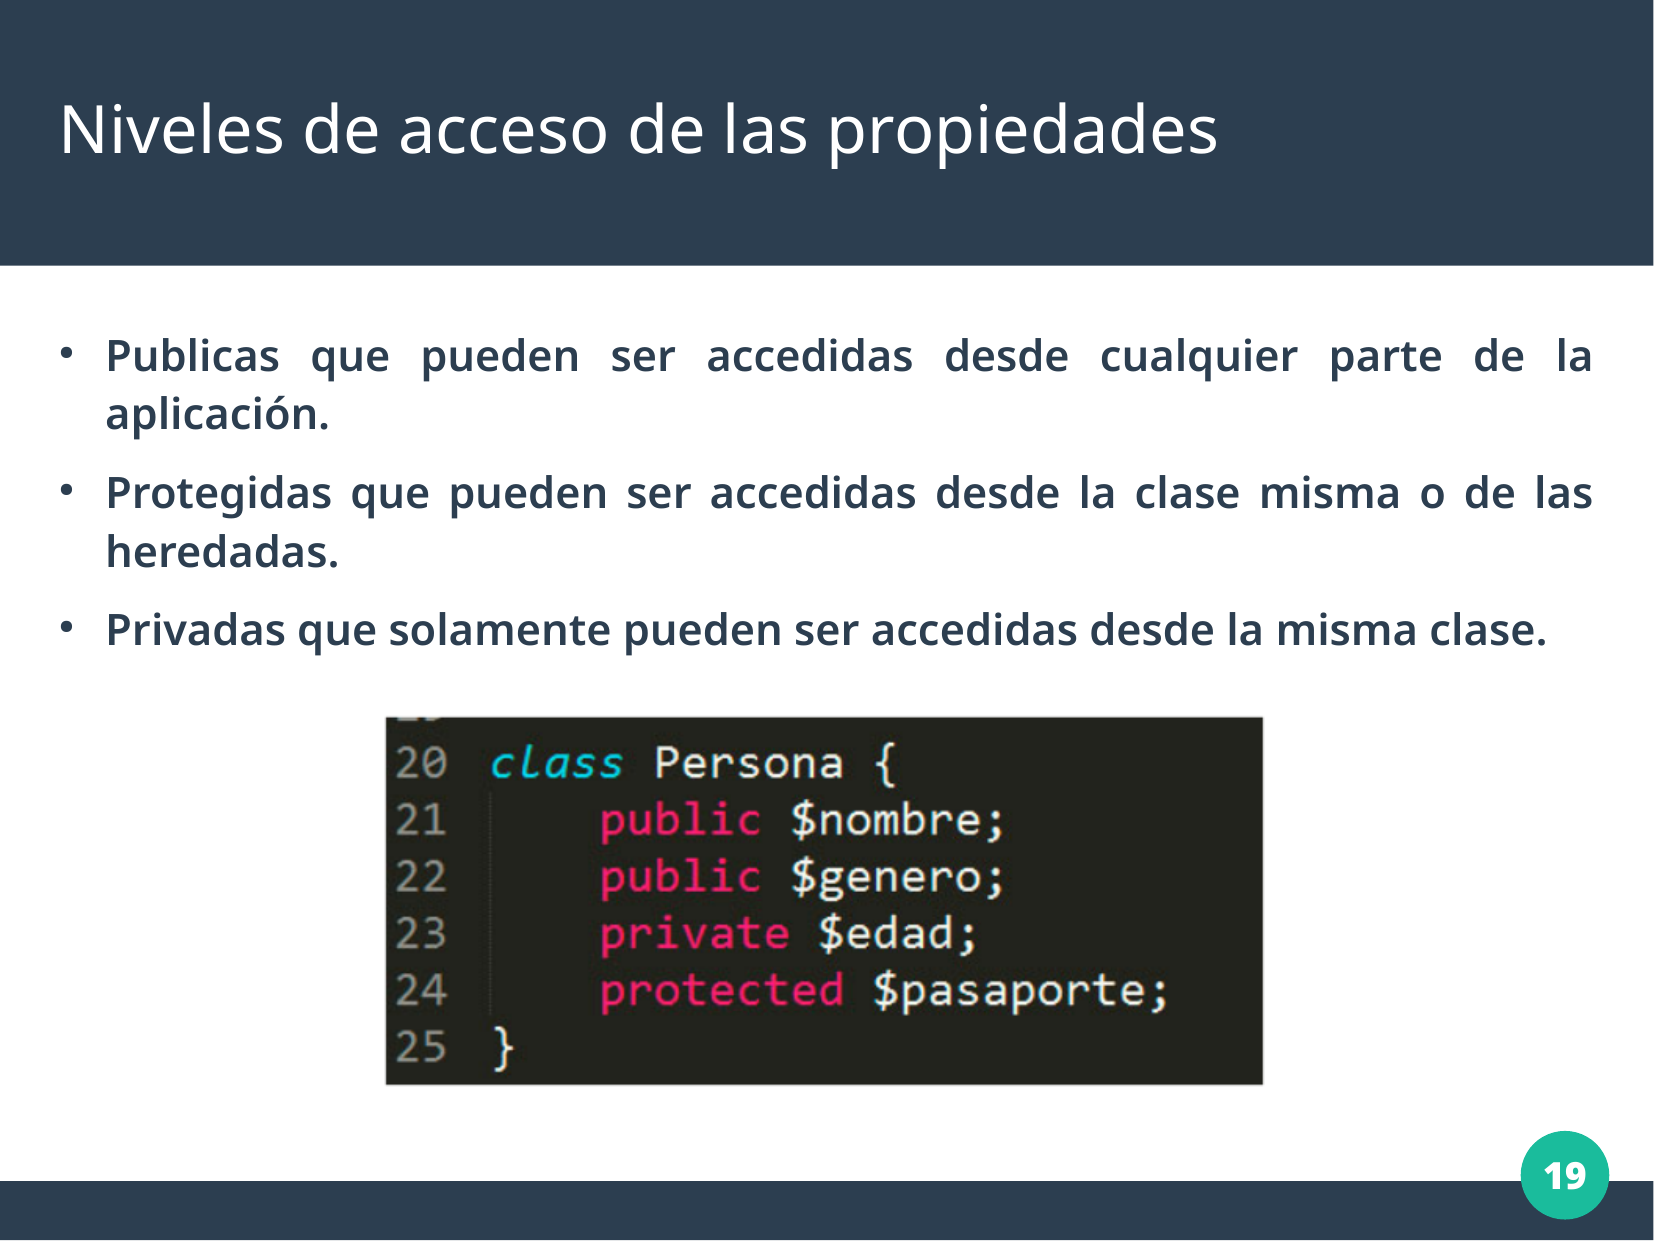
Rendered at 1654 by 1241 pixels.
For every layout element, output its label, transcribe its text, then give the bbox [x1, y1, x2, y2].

list Publicas que pueden ser accedidas desde cualquier parte de la aplicación. Protegidas que pueden ser accedidas desde la clase misma o de las heredadas. Privadas que solamente pueden ser accedidas desde la misma clase. [59, 324, 1595, 697]
picture [377, 710, 1274, 1099]
title Niveles de acceso de las propiedades [59, 49, 1595, 207]
